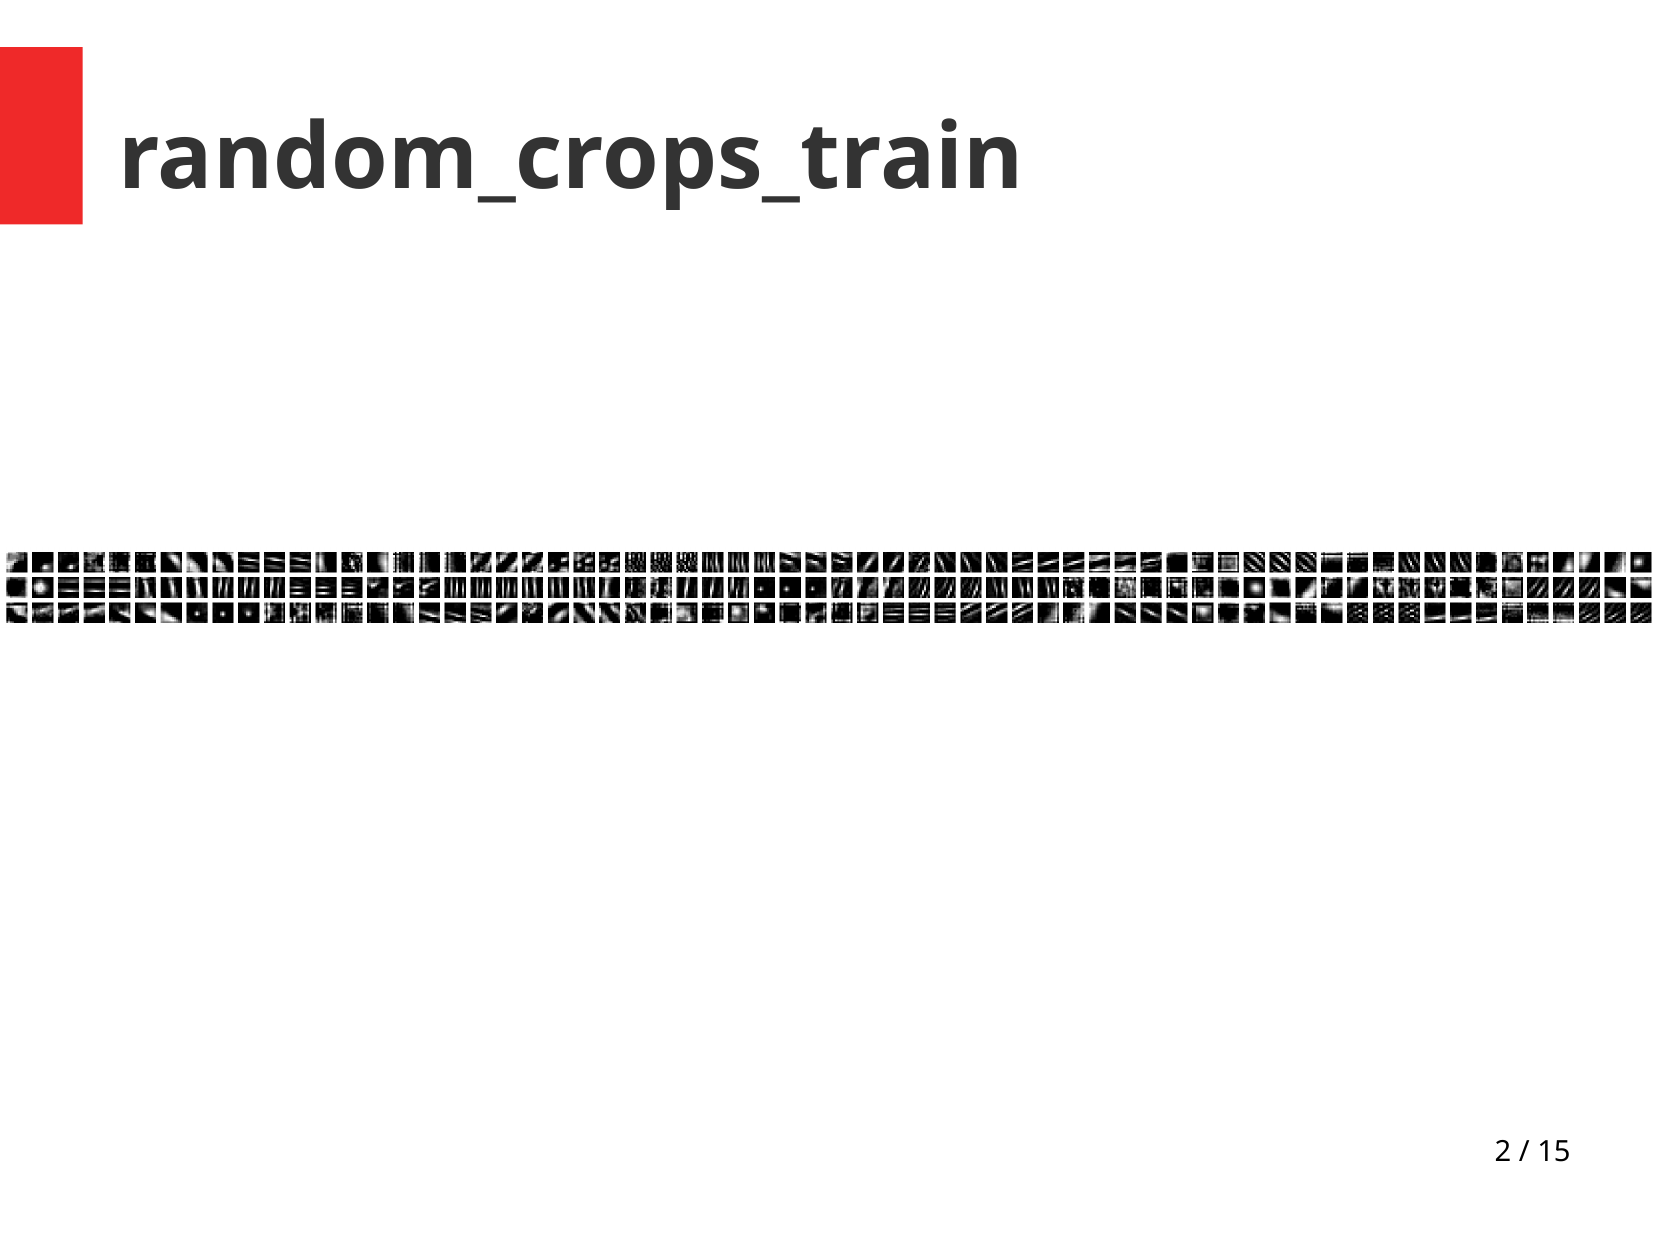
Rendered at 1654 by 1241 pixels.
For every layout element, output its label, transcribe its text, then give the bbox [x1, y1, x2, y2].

picture [1, 547, 1654, 628]
title random_crops_train [118, 49, 1571, 257]
